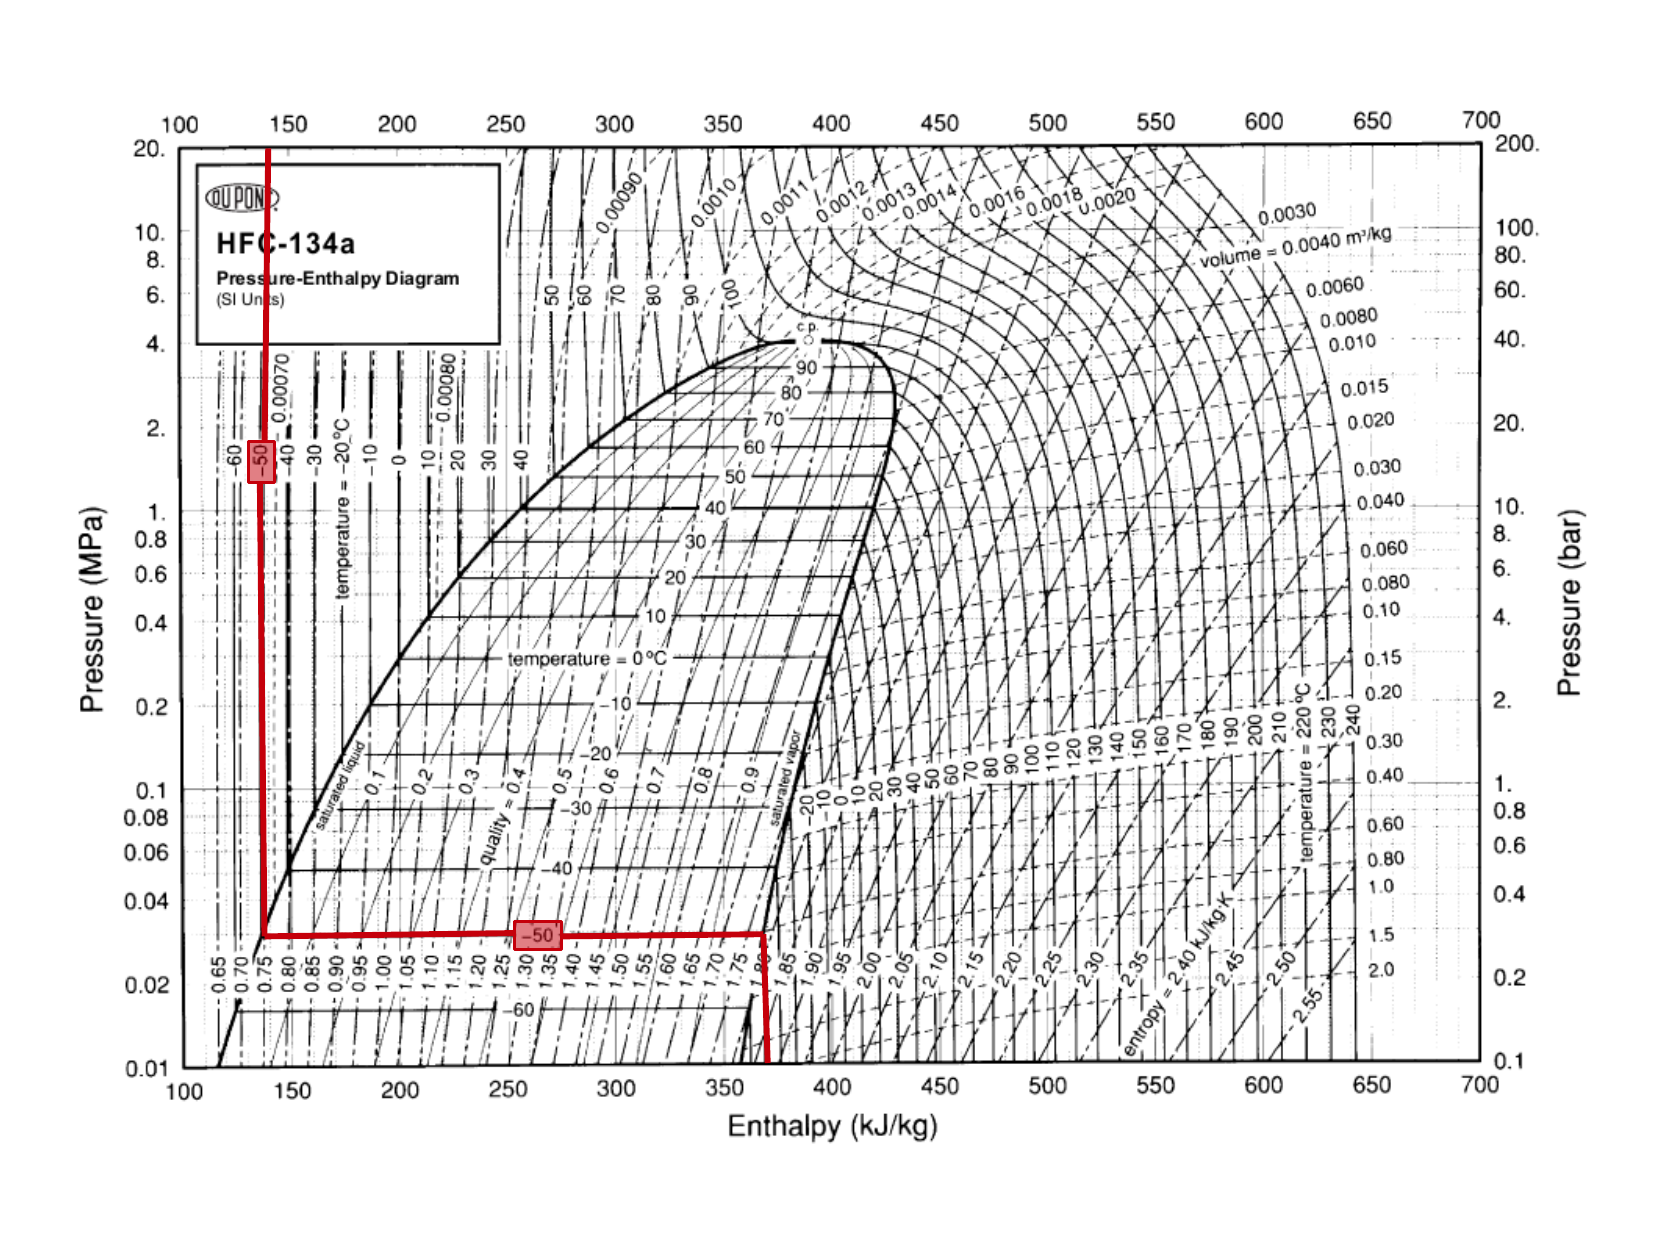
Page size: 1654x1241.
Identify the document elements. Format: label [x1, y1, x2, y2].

text_box [248, 441, 275, 483]
text_box [514, 921, 562, 950]
picture [54, 91, 1602, 1150]
